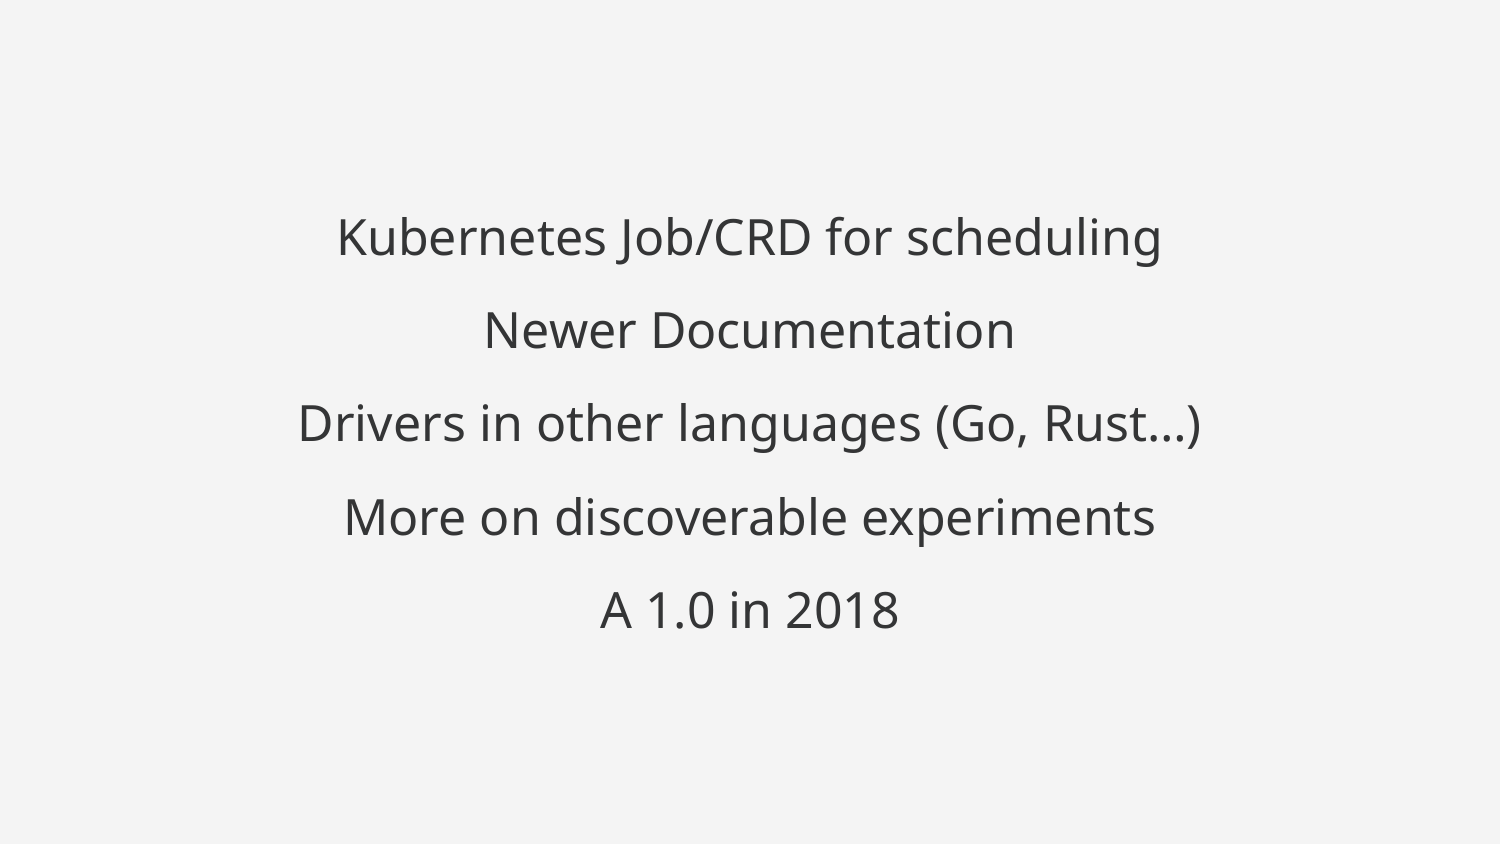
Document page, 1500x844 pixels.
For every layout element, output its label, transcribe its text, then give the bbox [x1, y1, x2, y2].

list Kubernetes Job/CRD for scheduling Newer Documentation Drivers in other languages (Go, Rust…) More on discoverable experiments A 1.0 in 2018 [51, 266, 1449, 578]
